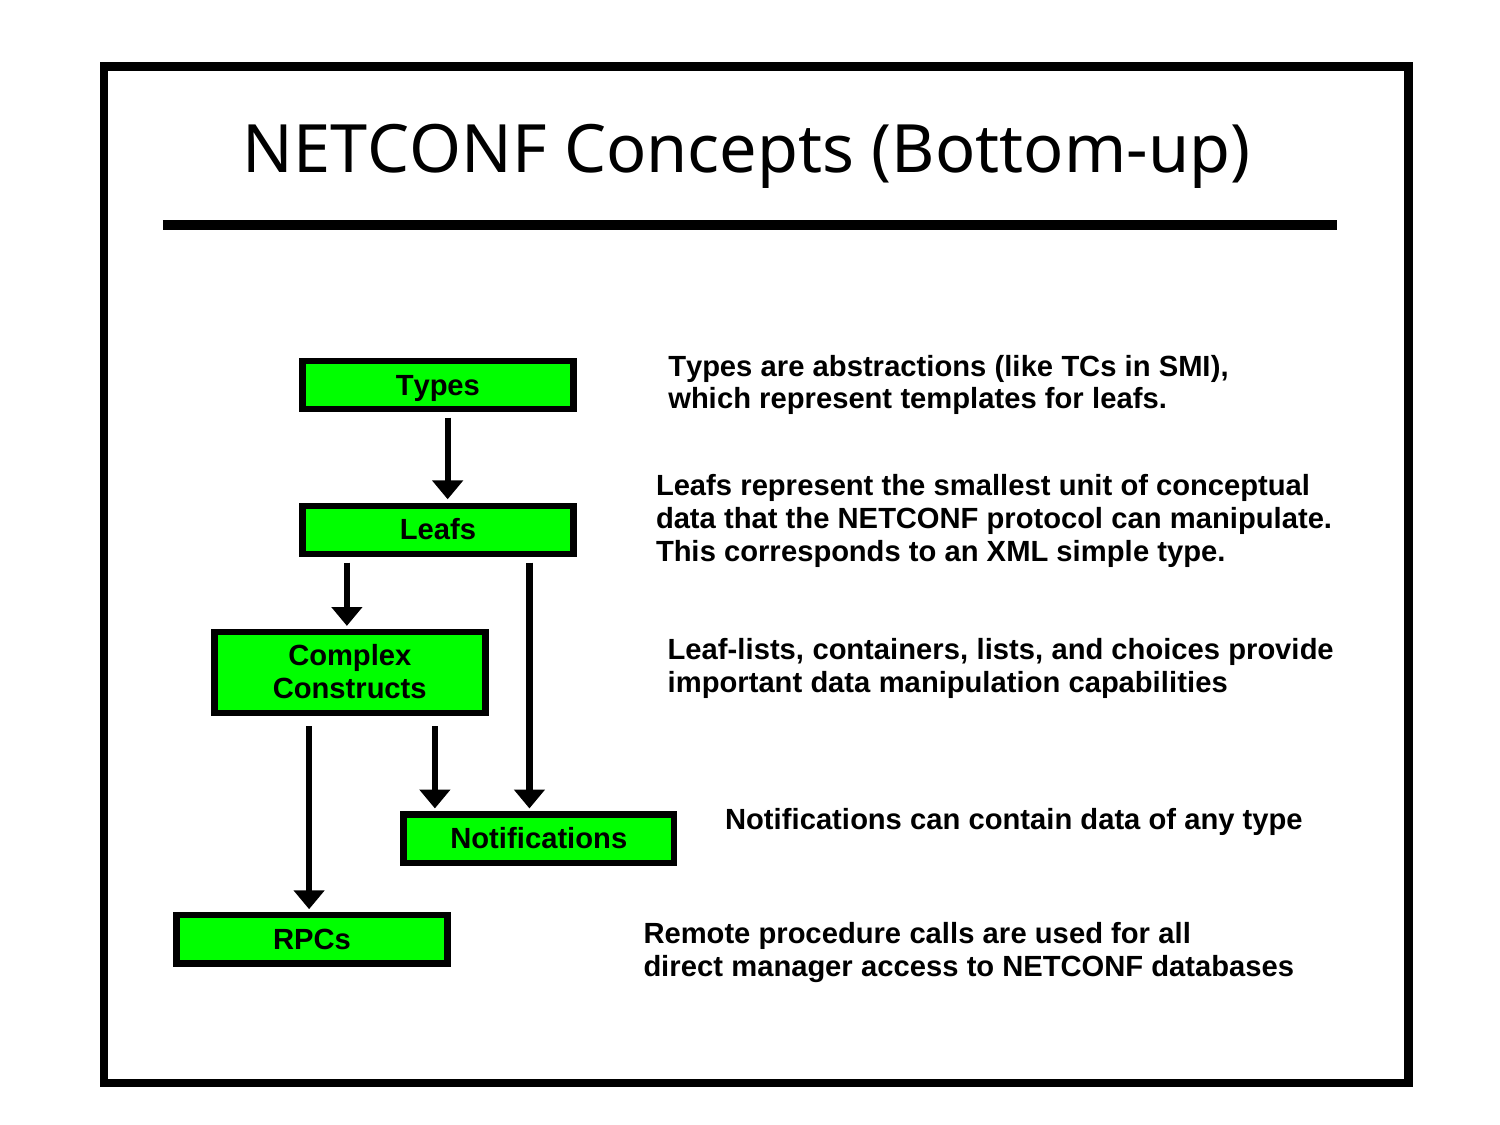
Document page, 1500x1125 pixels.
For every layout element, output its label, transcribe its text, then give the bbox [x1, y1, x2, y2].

text_box RPCs [176, 915, 448, 964]
title NETCONF Concepts (Bottom-up) [162, 87, 1332, 200]
text_box Types are abstractions (like TCs in SMI), which represent templates for leafs. [653, 341, 1245, 423]
text_box Notifications [403, 814, 675, 863]
text_box Notifications can contain data of any type [710, 795, 1319, 844]
text_box Remote procedure calls are used for all direct manager access to NETCONF databases [628, 909, 1318, 991]
text_box Complex Constructs [214, 631, 486, 713]
text_box Leaf-lists, containers, lists, and choices provide important data manipulation capabilities [652, 625, 1350, 707]
text_box Types [302, 360, 574, 410]
text_box Leafs [302, 505, 574, 554]
text_box Leafs represent the smallest unit of conceptual data that the NETCONF protocol can manipulate. This corresponds to an XML simple type. [641, 461, 1349, 576]
